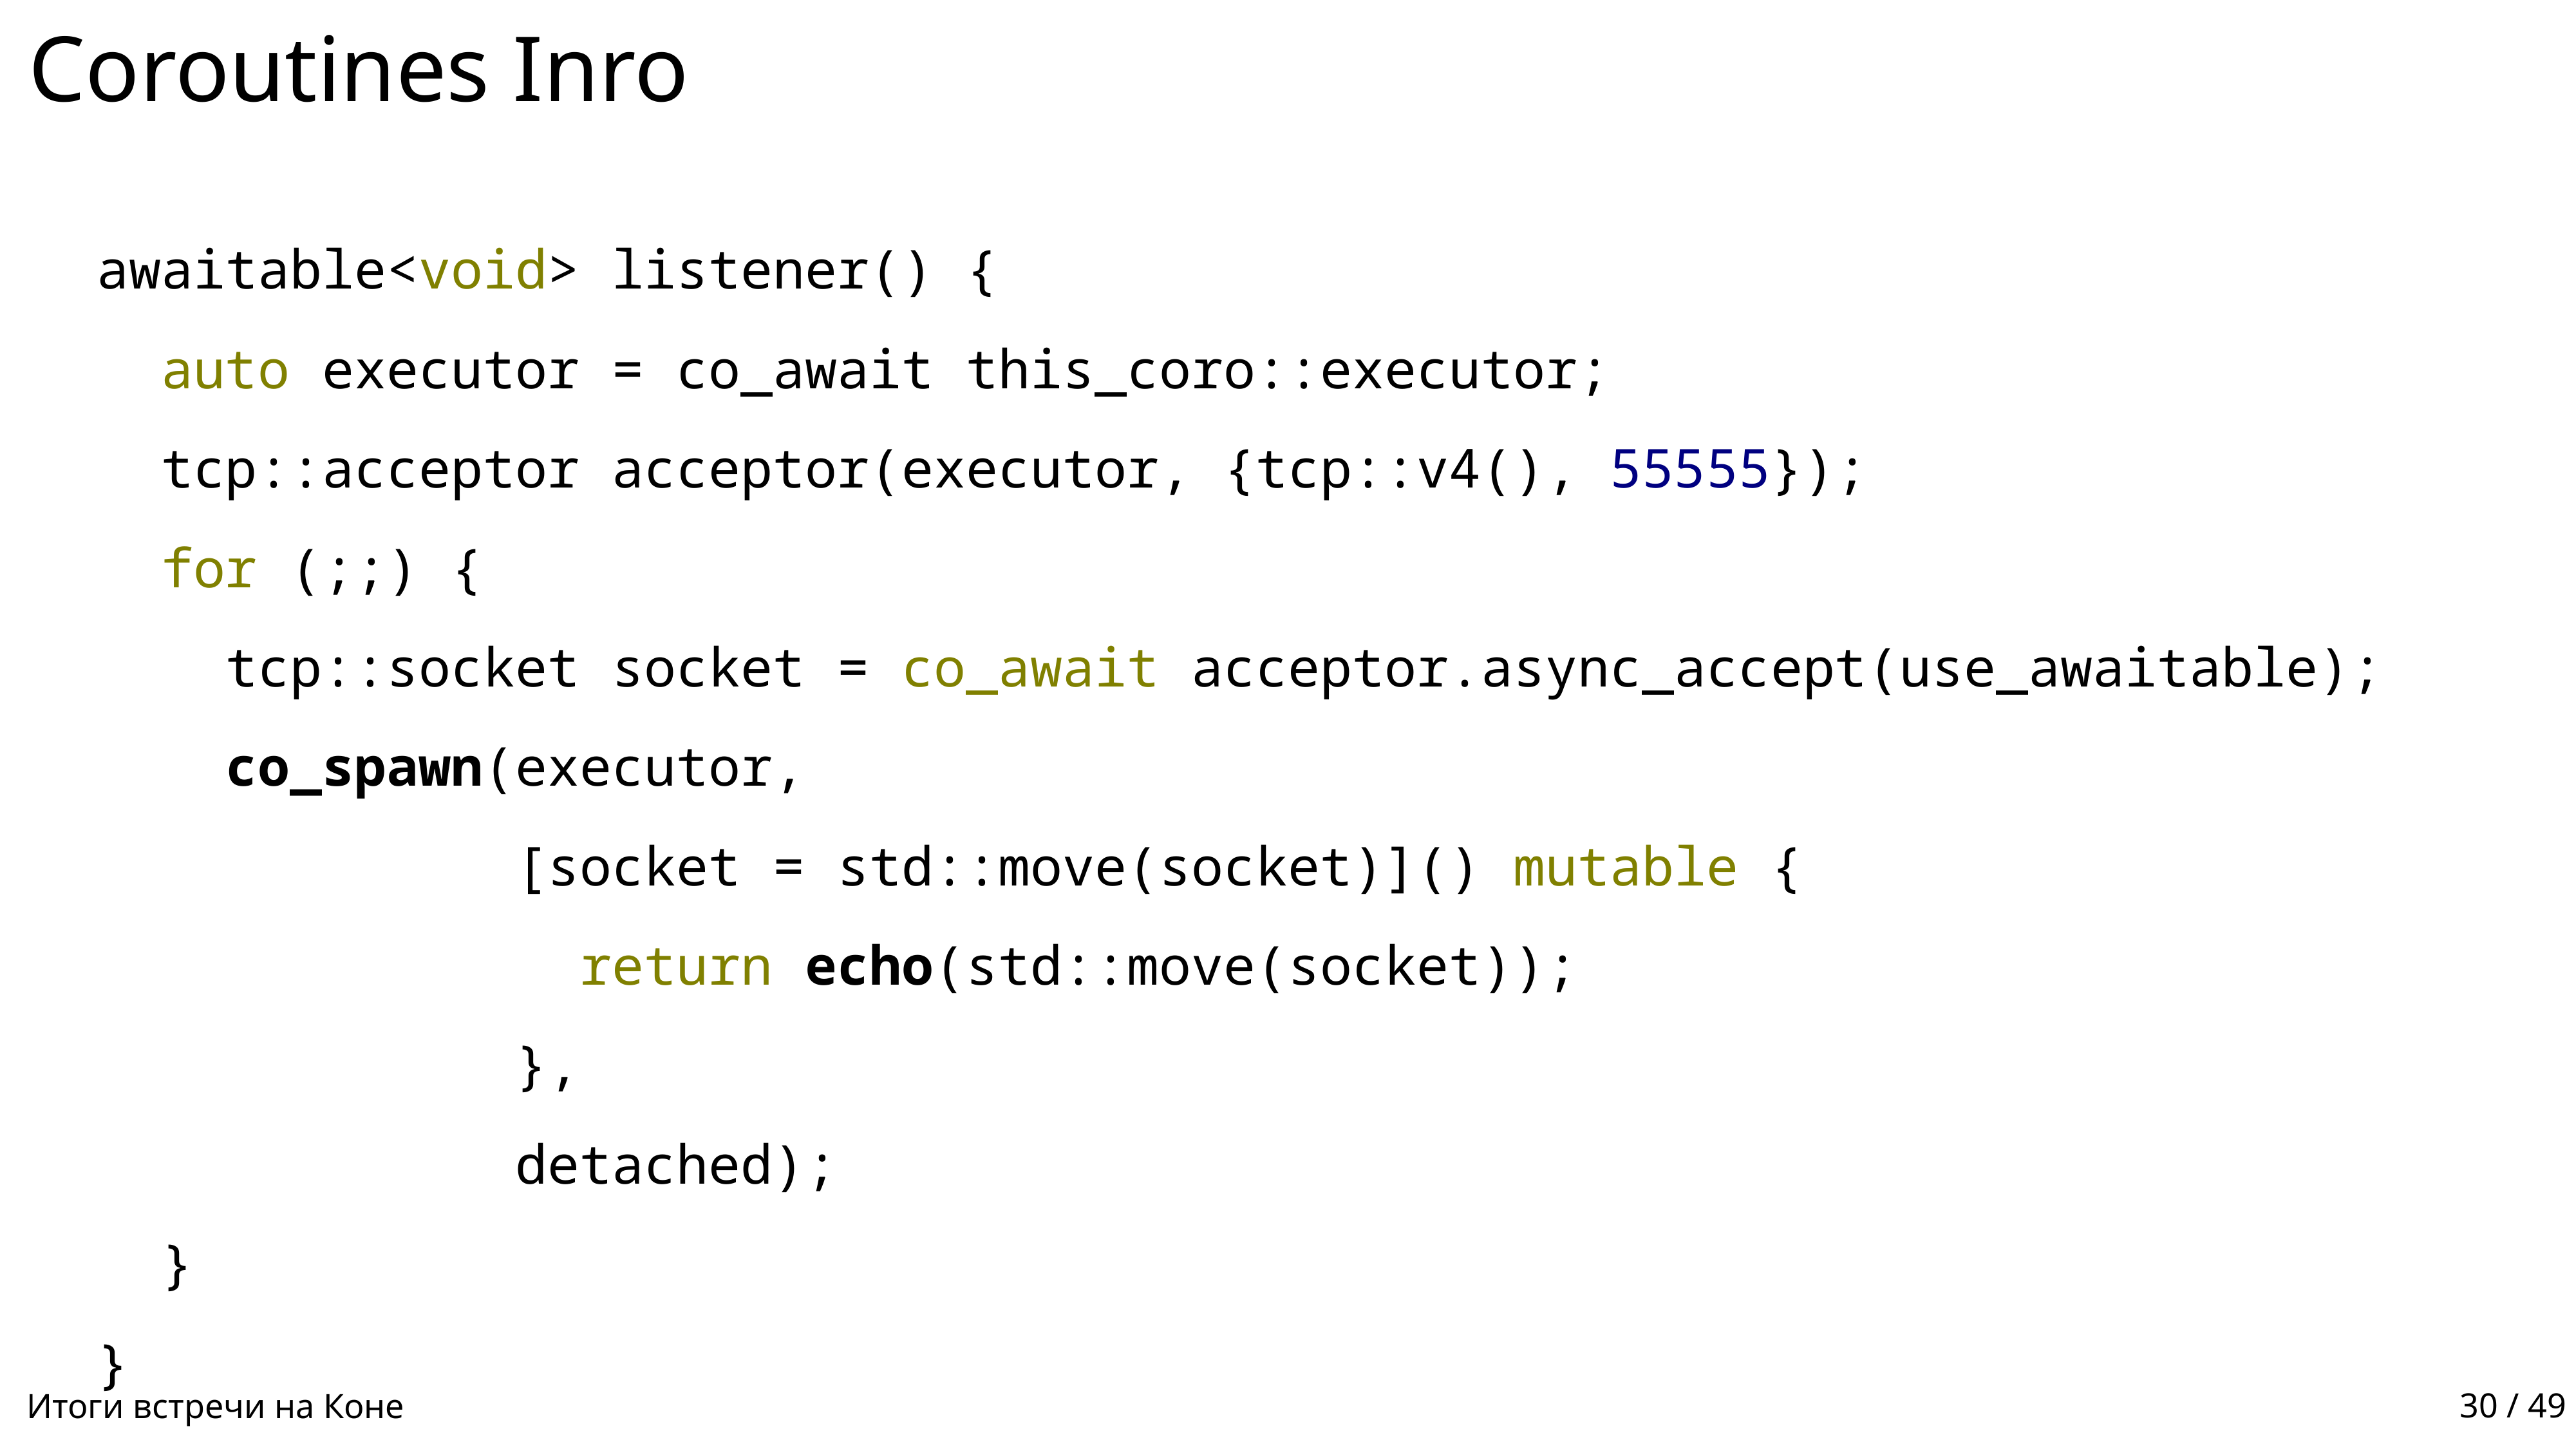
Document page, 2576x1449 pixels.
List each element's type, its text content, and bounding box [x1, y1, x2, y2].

title Coroutines Inro [19, 19, 2550, 155]
list awaitable<void> listener() { auto executor = co_await this_coro::executor; tcp::acceptor acceptor(executor, {tcp::v4(), 55555}); for (;;) { tcp::socket socket = co_await acceptor.async_accept(use_awaitable); co_spawn(executor, [socket = std::move(socket)]() mutable { return echo(std::move(socket)); }, detached); } } [87, 214, 2550, 1382]
list Итоги встречи на Коне [17, 1376, 1114, 1431]
list <number> / 49 [1479, 1376, 2576, 1431]
